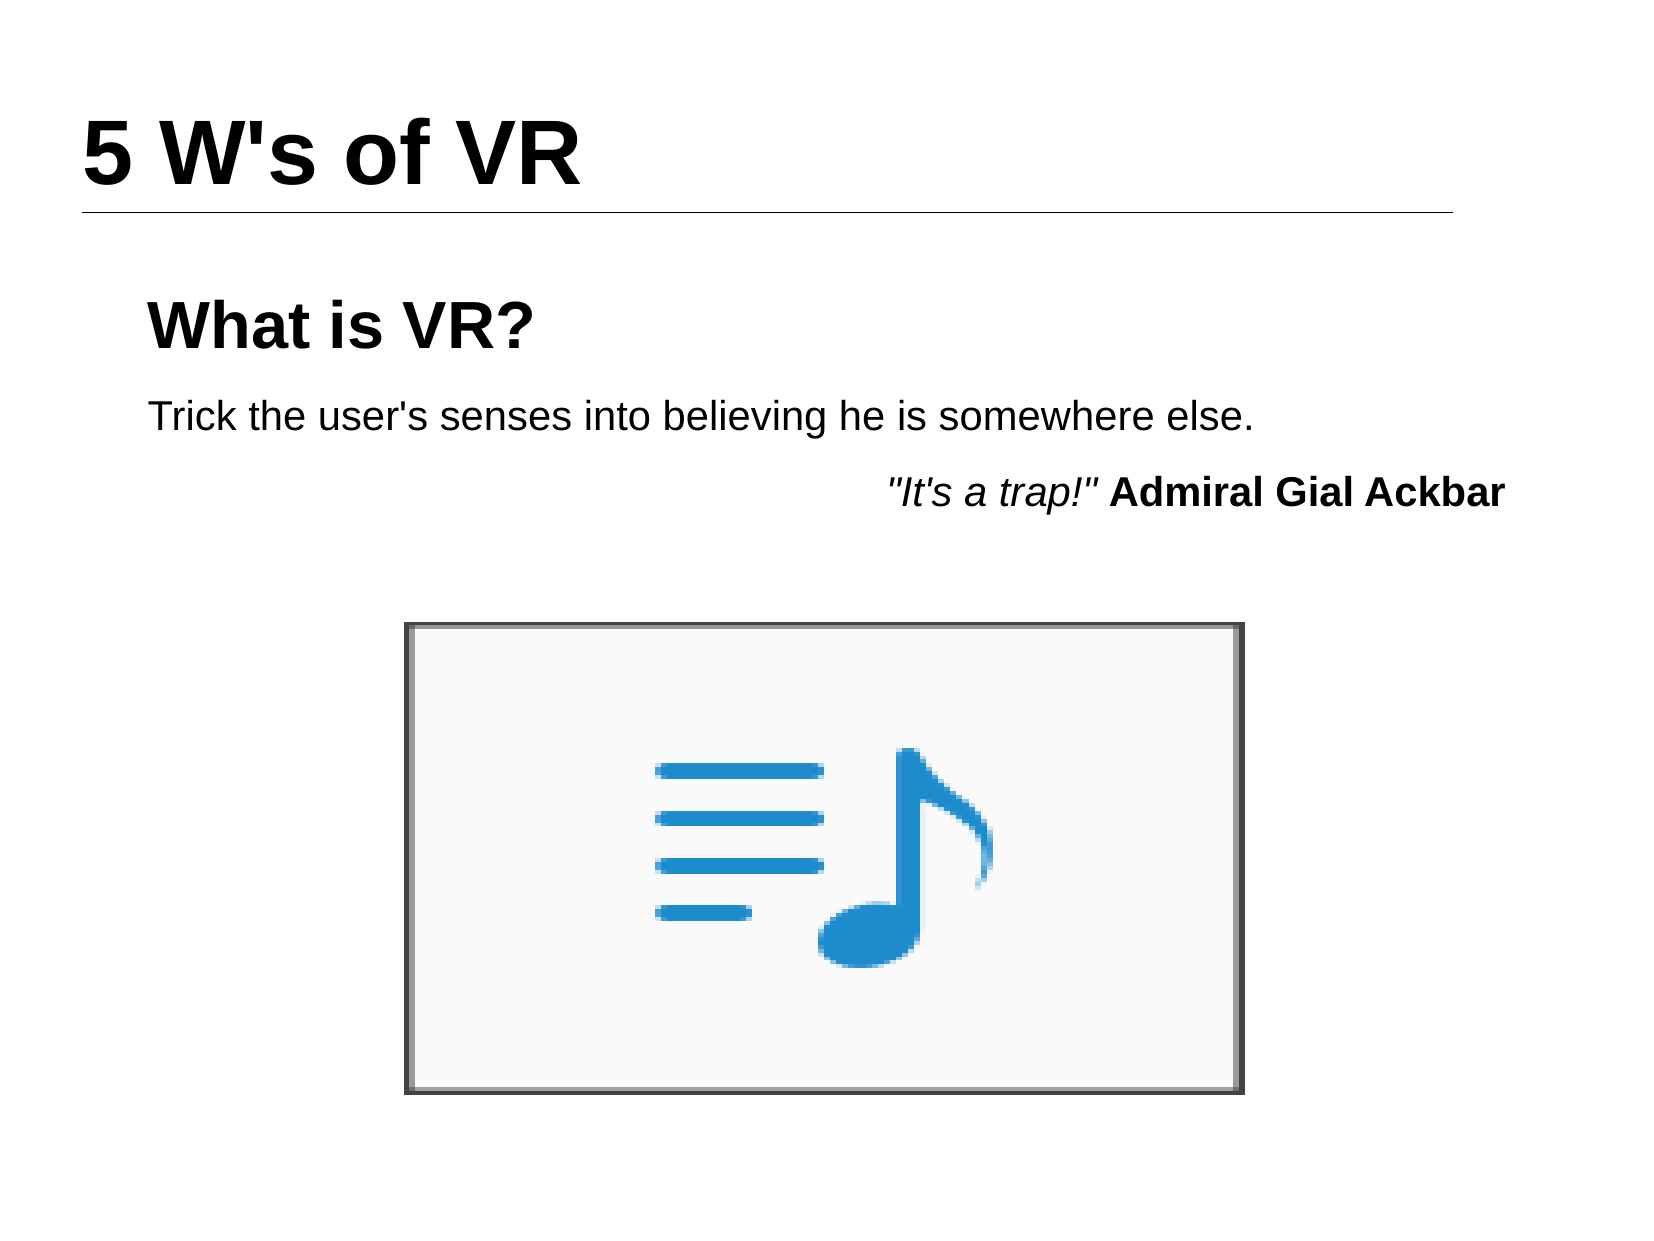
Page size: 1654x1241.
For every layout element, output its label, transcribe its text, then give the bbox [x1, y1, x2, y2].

title 5 W's of VR [82, 49, 1571, 257]
list What is VR? Trick the user's senses into believing he is somewhere else. "It's a trap!" Admiral Gial Ackbar [147, 288, 1506, 1107]
text_box [402, 621, 1247, 1096]
